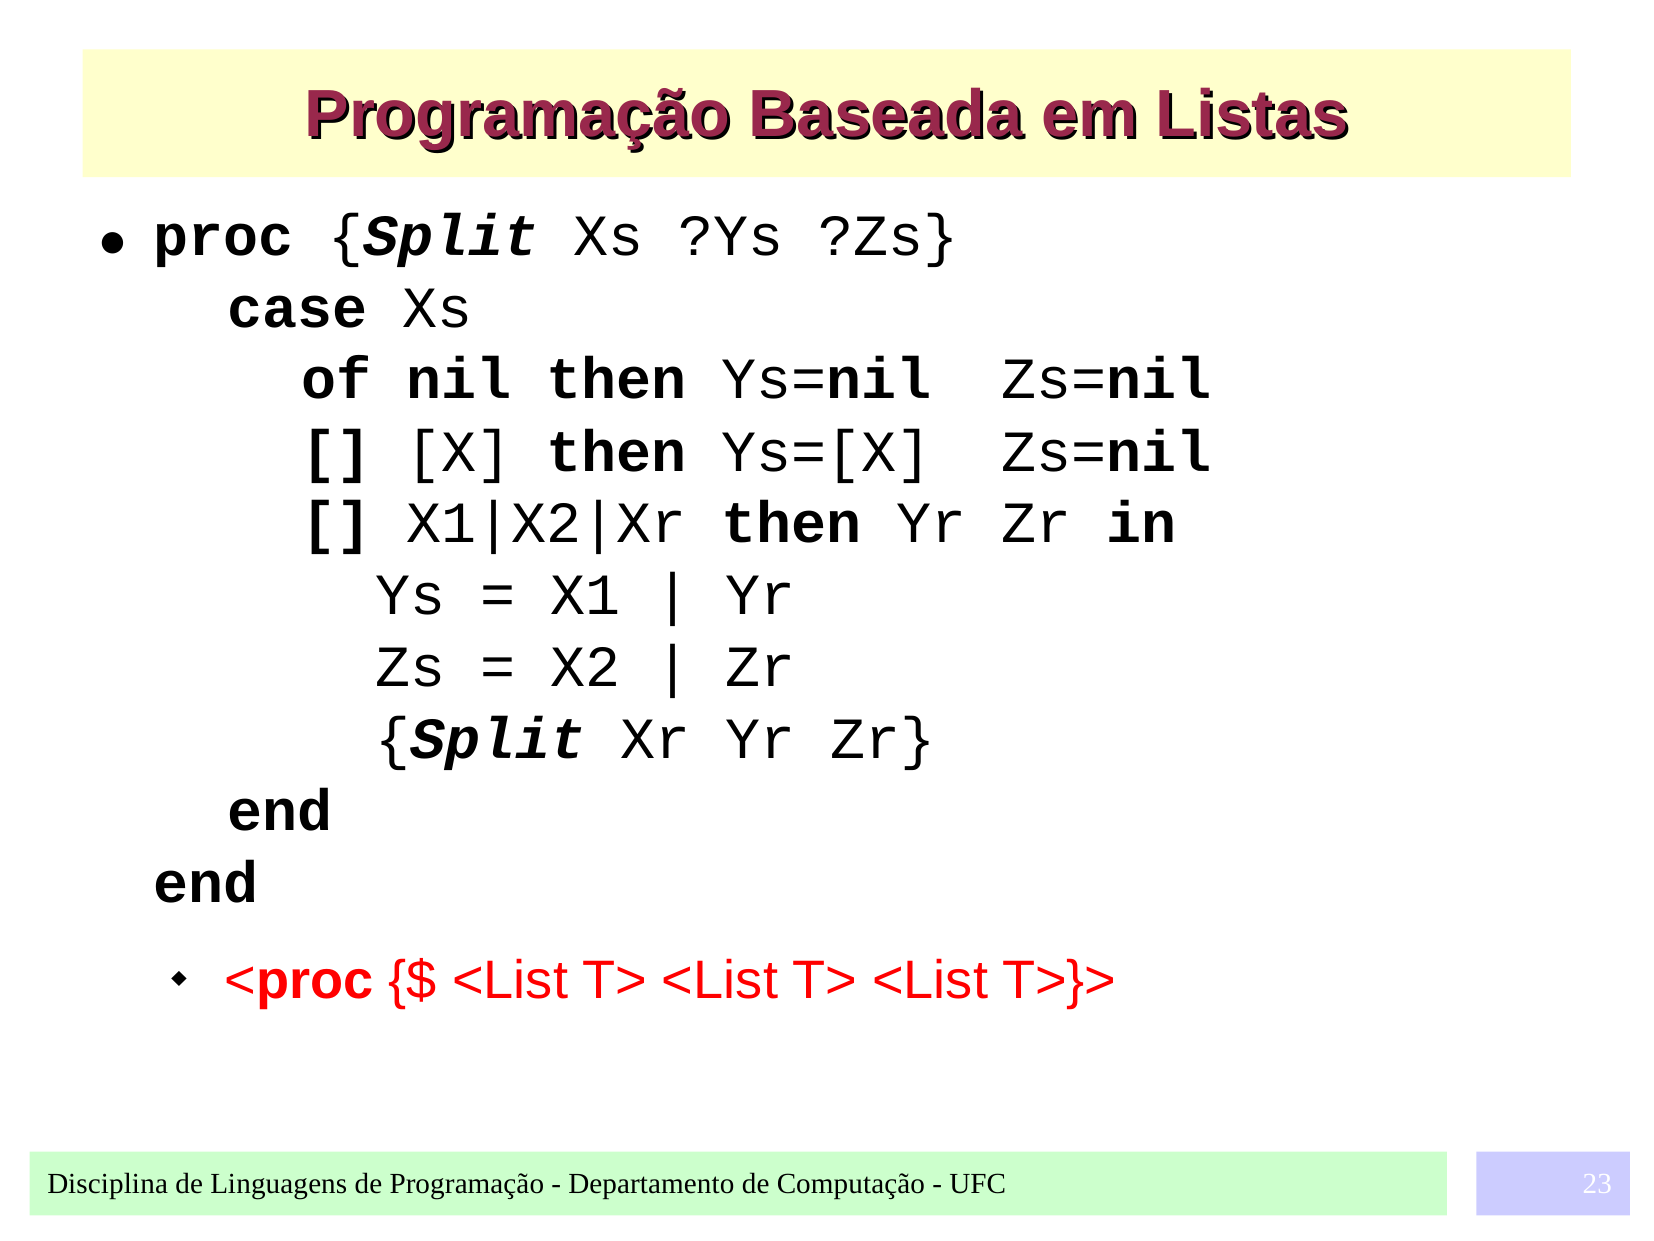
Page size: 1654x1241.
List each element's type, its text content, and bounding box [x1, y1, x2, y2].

title Programação Baseada em Listas [82, 49, 1571, 178]
list proc {Split Xs ?Ys ?Zs} case Xs of nil then Ys=nil Zs=nil [] [X] then Ys=[X] Zs=nil [] X1|X2|Xr then Yr Zr in Ys = X1 | Yr Zs = X2 | Zr {Split Xr Yr Zr} end end <proc {$ <List T> <List T> <List T>}> [82, 206, 1571, 1137]
